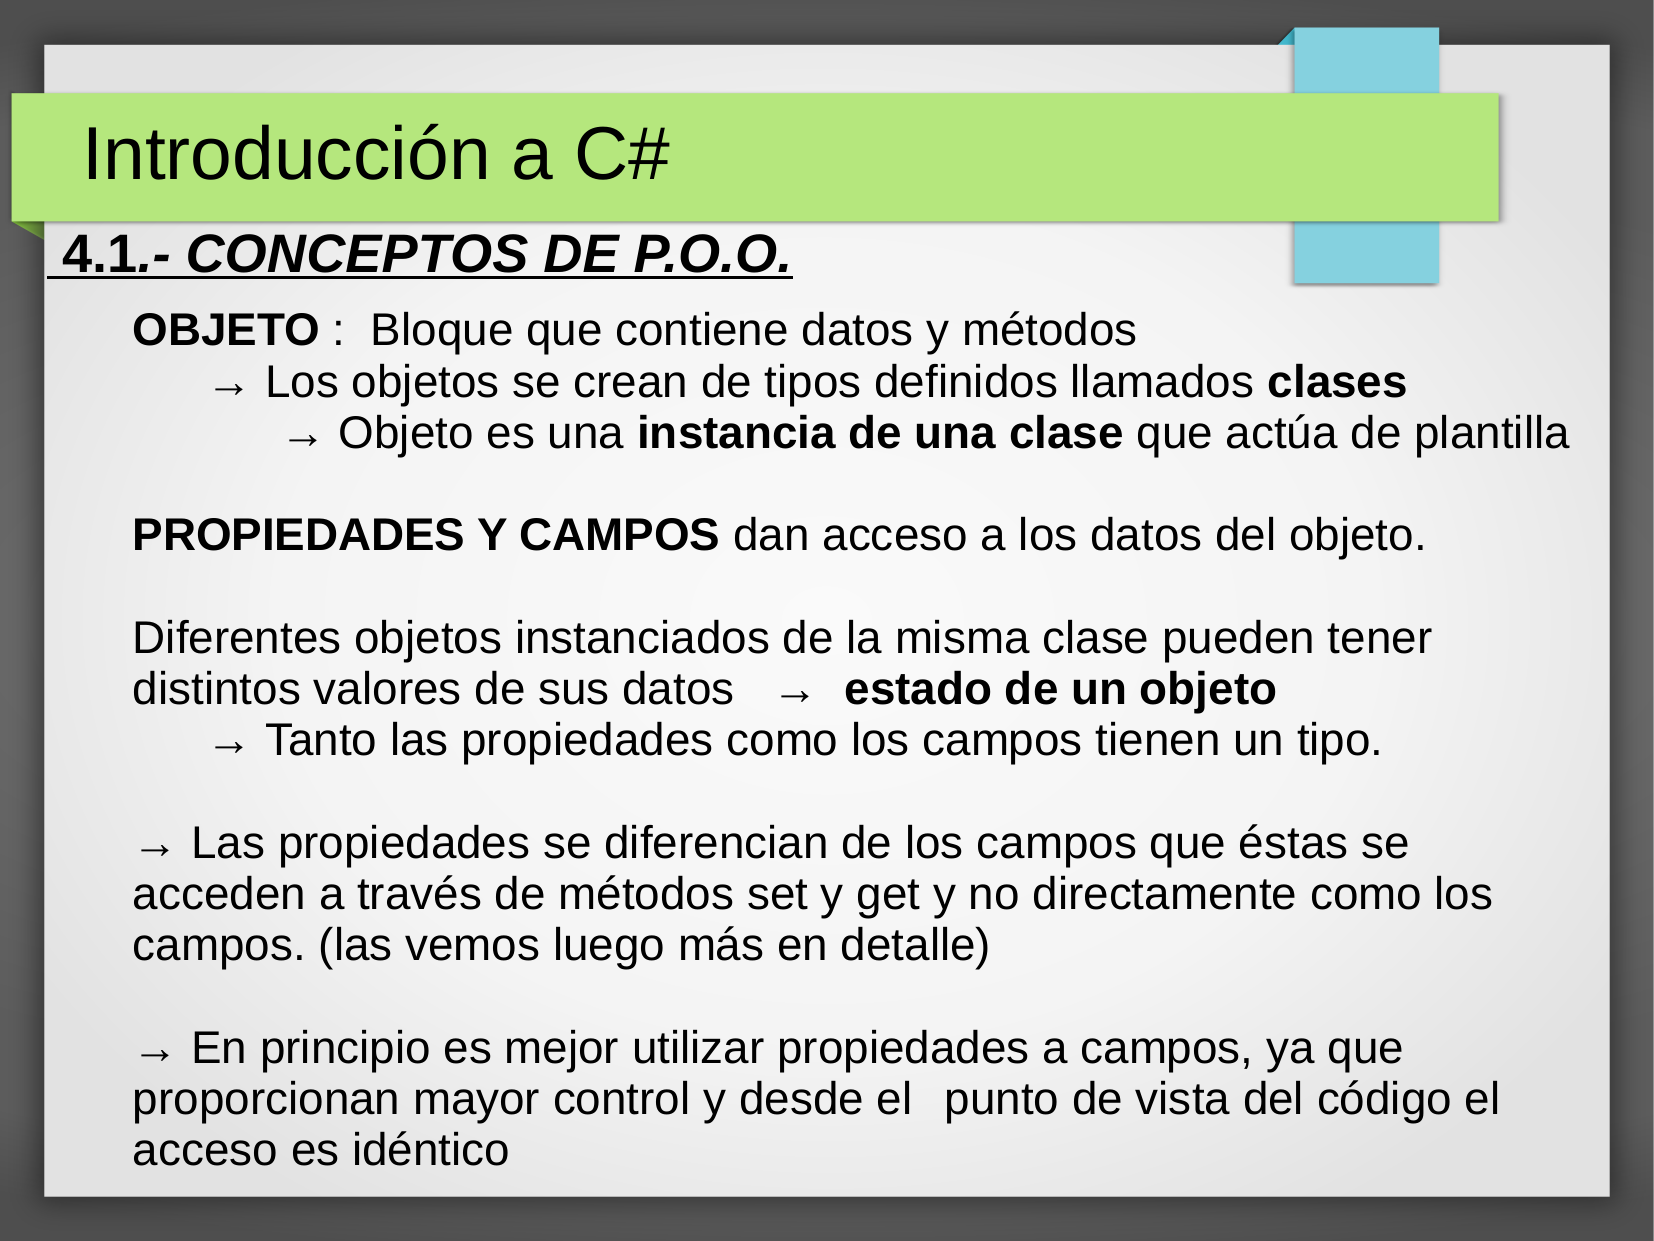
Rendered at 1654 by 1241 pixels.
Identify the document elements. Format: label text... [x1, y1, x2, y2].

title Introducción a C# [82, 94, 1264, 188]
subtitle 4.1.- CONCEPTOS DE P.O.O. [47, 188, 1536, 319]
picture [0, 0, 1654, 1241]
text_box OBJETO : Bloque que contiene datos y métodos → Los objetos se crean de tipos definidos llamados clases → Objeto es una instancia de una clase que actúa de plantilla PROPIEDADES Y CAMPOS dan acceso a los datos del objeto. Diferentes objetos instanciados de la misma clase pueden tener distintos valores de sus datos → estado de un objeto → Tanto las propiedades como los campos tienen un tipo. → Las propiedades se diferencian de los campos que éstas se acceden a través de métodos set y get y no directamente como los campos. (las vemos luego más en detalle) → En principio es mejor utilizar propiedades a campos, ya que proporcionan mayor control y desde el punto de vista del código el acceso es idéntico [59, 304, 1619, 1176]
